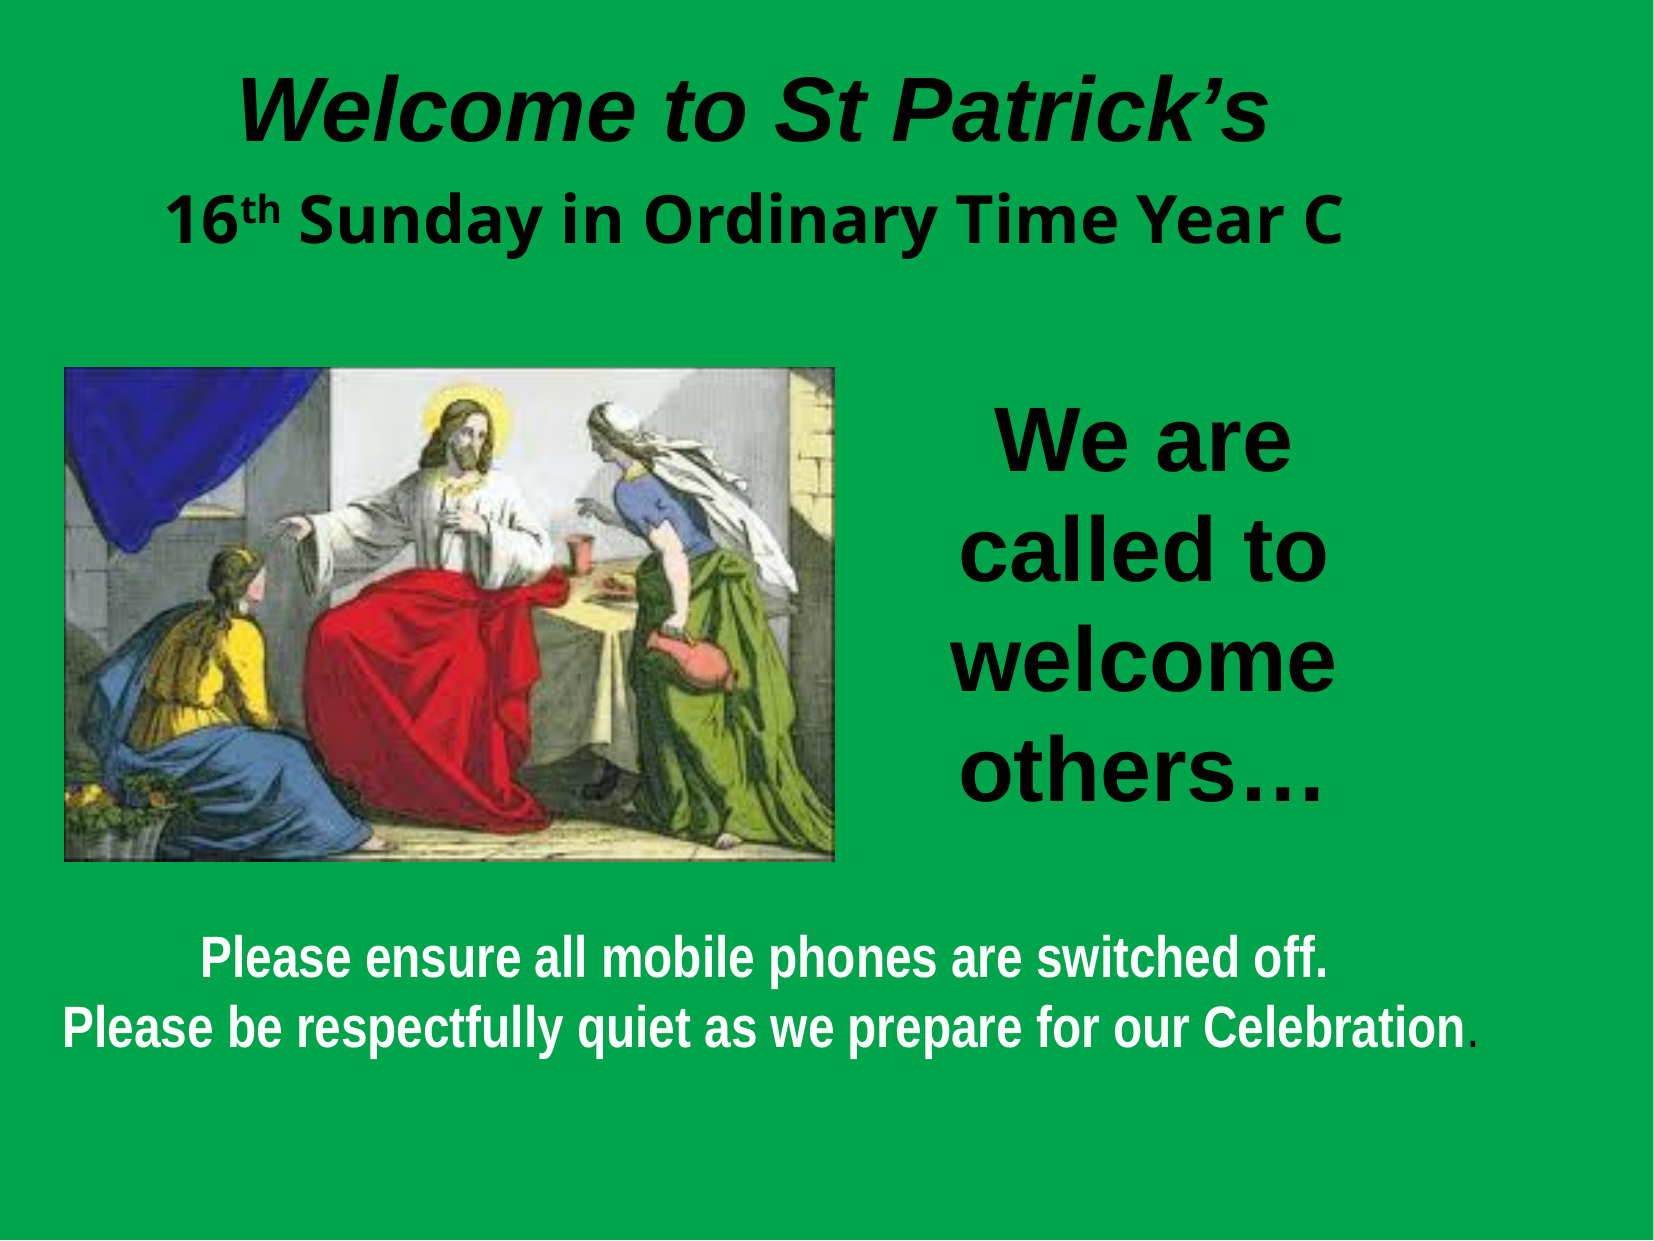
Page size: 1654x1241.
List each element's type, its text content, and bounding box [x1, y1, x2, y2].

text_box We are called to welcome others… [908, 372, 1381, 828]
text_box Welcome to St Patrick’s 16th Sunday in Ordinary Time Year C [29, 42, 1480, 279]
text_box Please ensure all mobile phones are switched off. Please be respectfully quiet as we prepare for our Celebration. [29, 861, 1501, 1068]
picture [64, 367, 835, 862]
